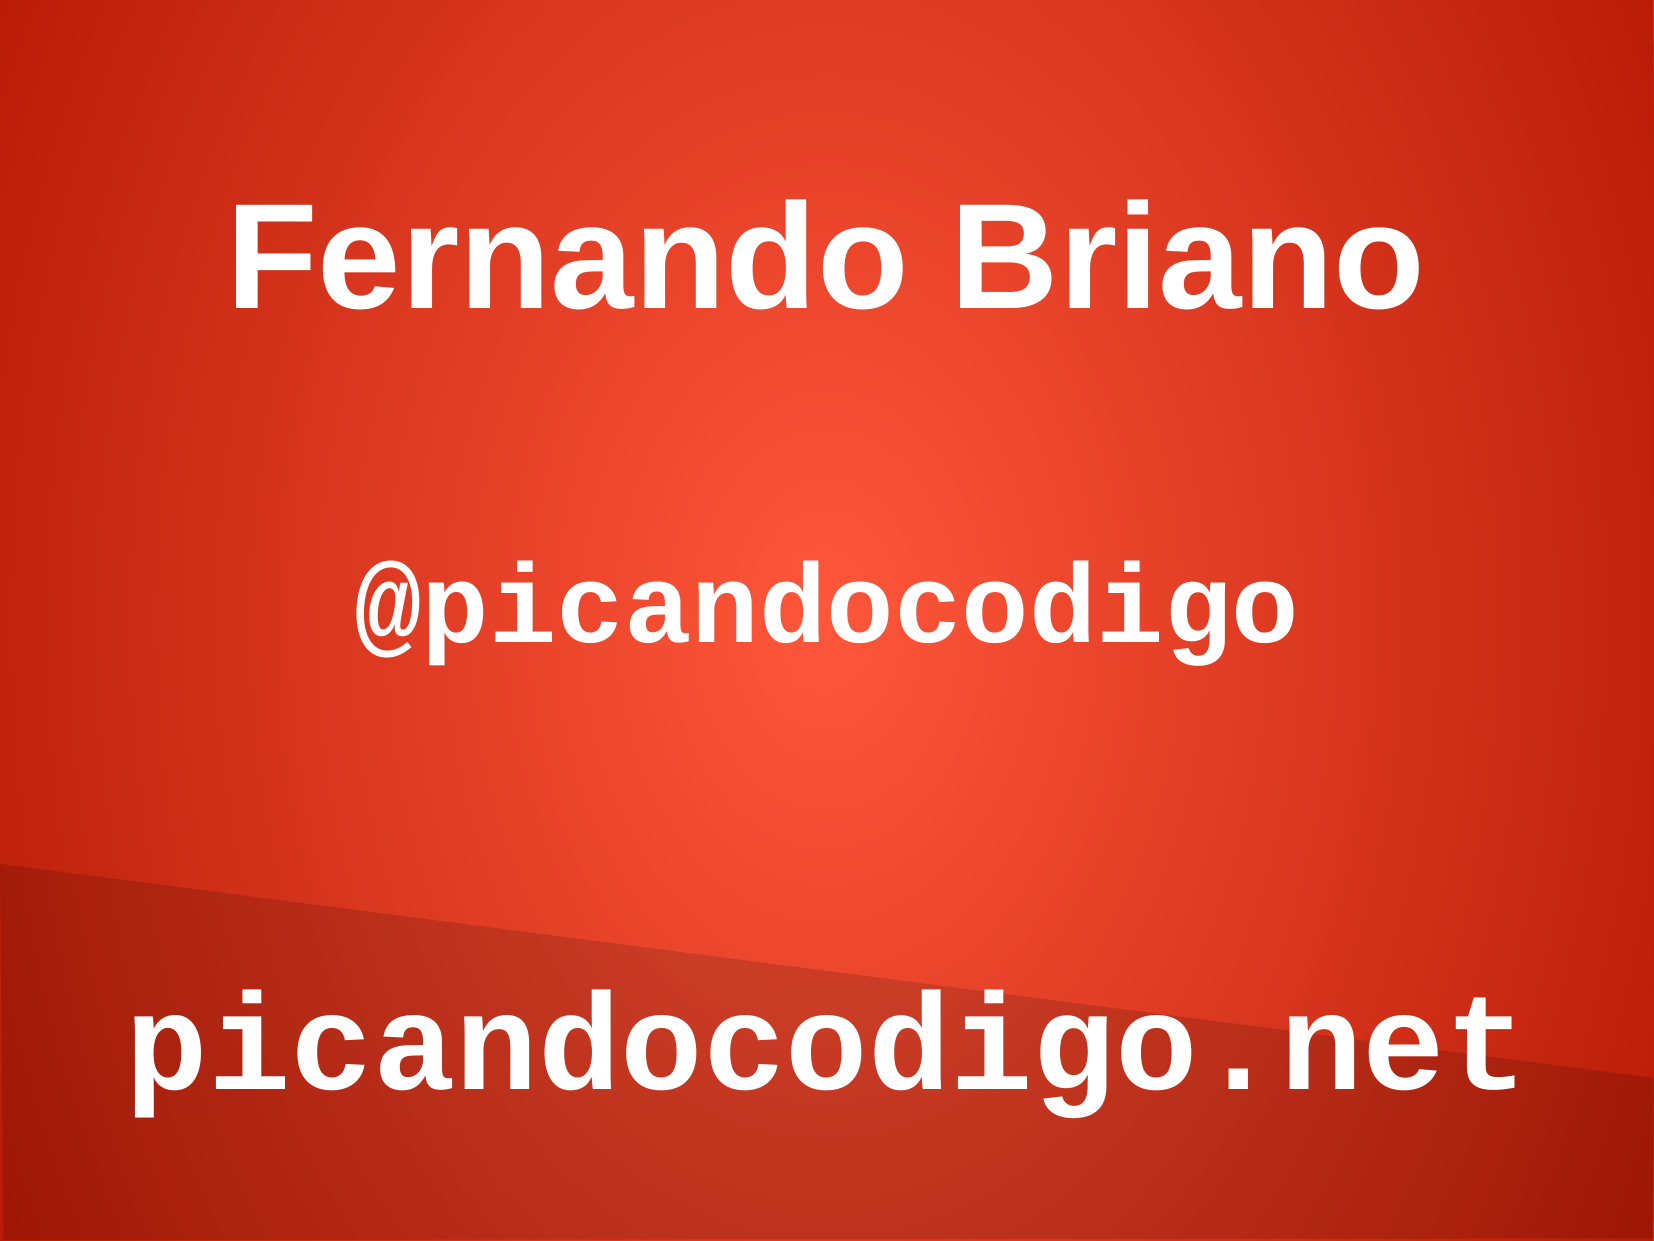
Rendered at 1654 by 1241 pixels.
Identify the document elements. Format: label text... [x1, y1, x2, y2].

text_box @picandocodigo [178, 528, 1475, 697]
text_box picandocodigo.net [111, 968, 1543, 1137]
title Fernando Briano [60, 152, 1594, 361]
